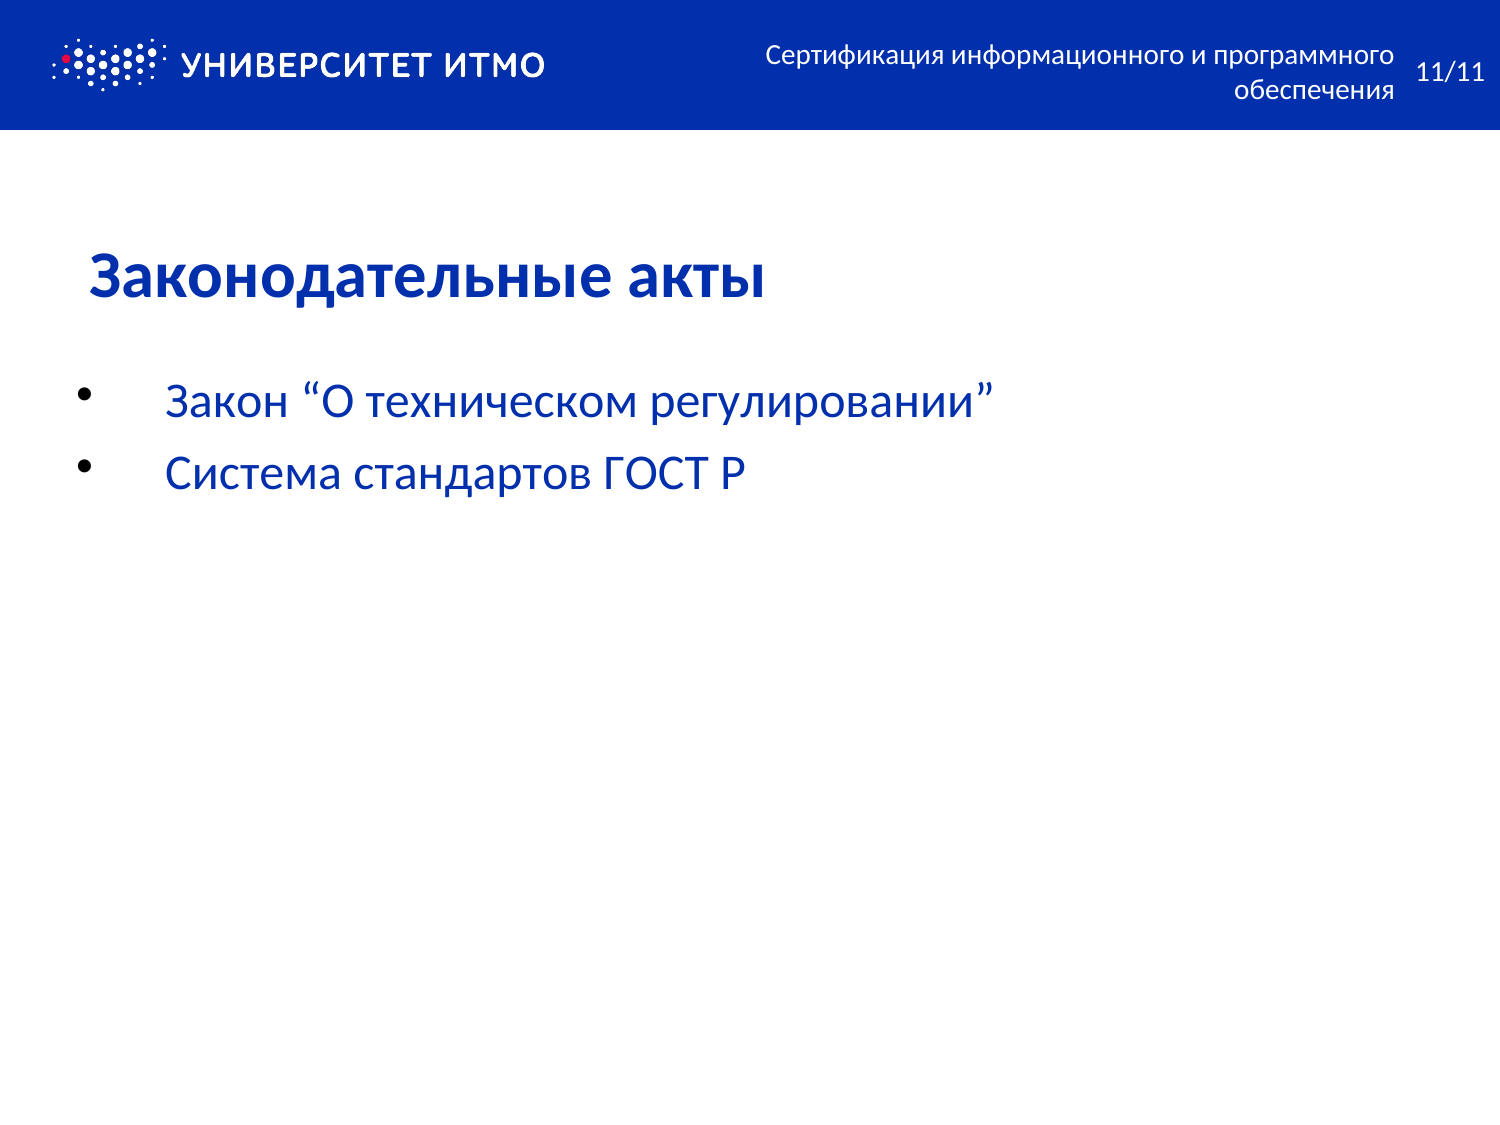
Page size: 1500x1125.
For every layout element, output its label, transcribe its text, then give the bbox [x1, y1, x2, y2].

text_box Закон “О техническом регулировании” Система стандартов ГОСТ Р [59, 359, 1432, 580]
picture [0, 0, 596, 130]
text_box 11/11 [1379, 45, 1500, 95]
text_box Сертификация информационного и программного обеспечения [646, 40, 1410, 101]
text_box Законодательные акты [75, 202, 1426, 339]
